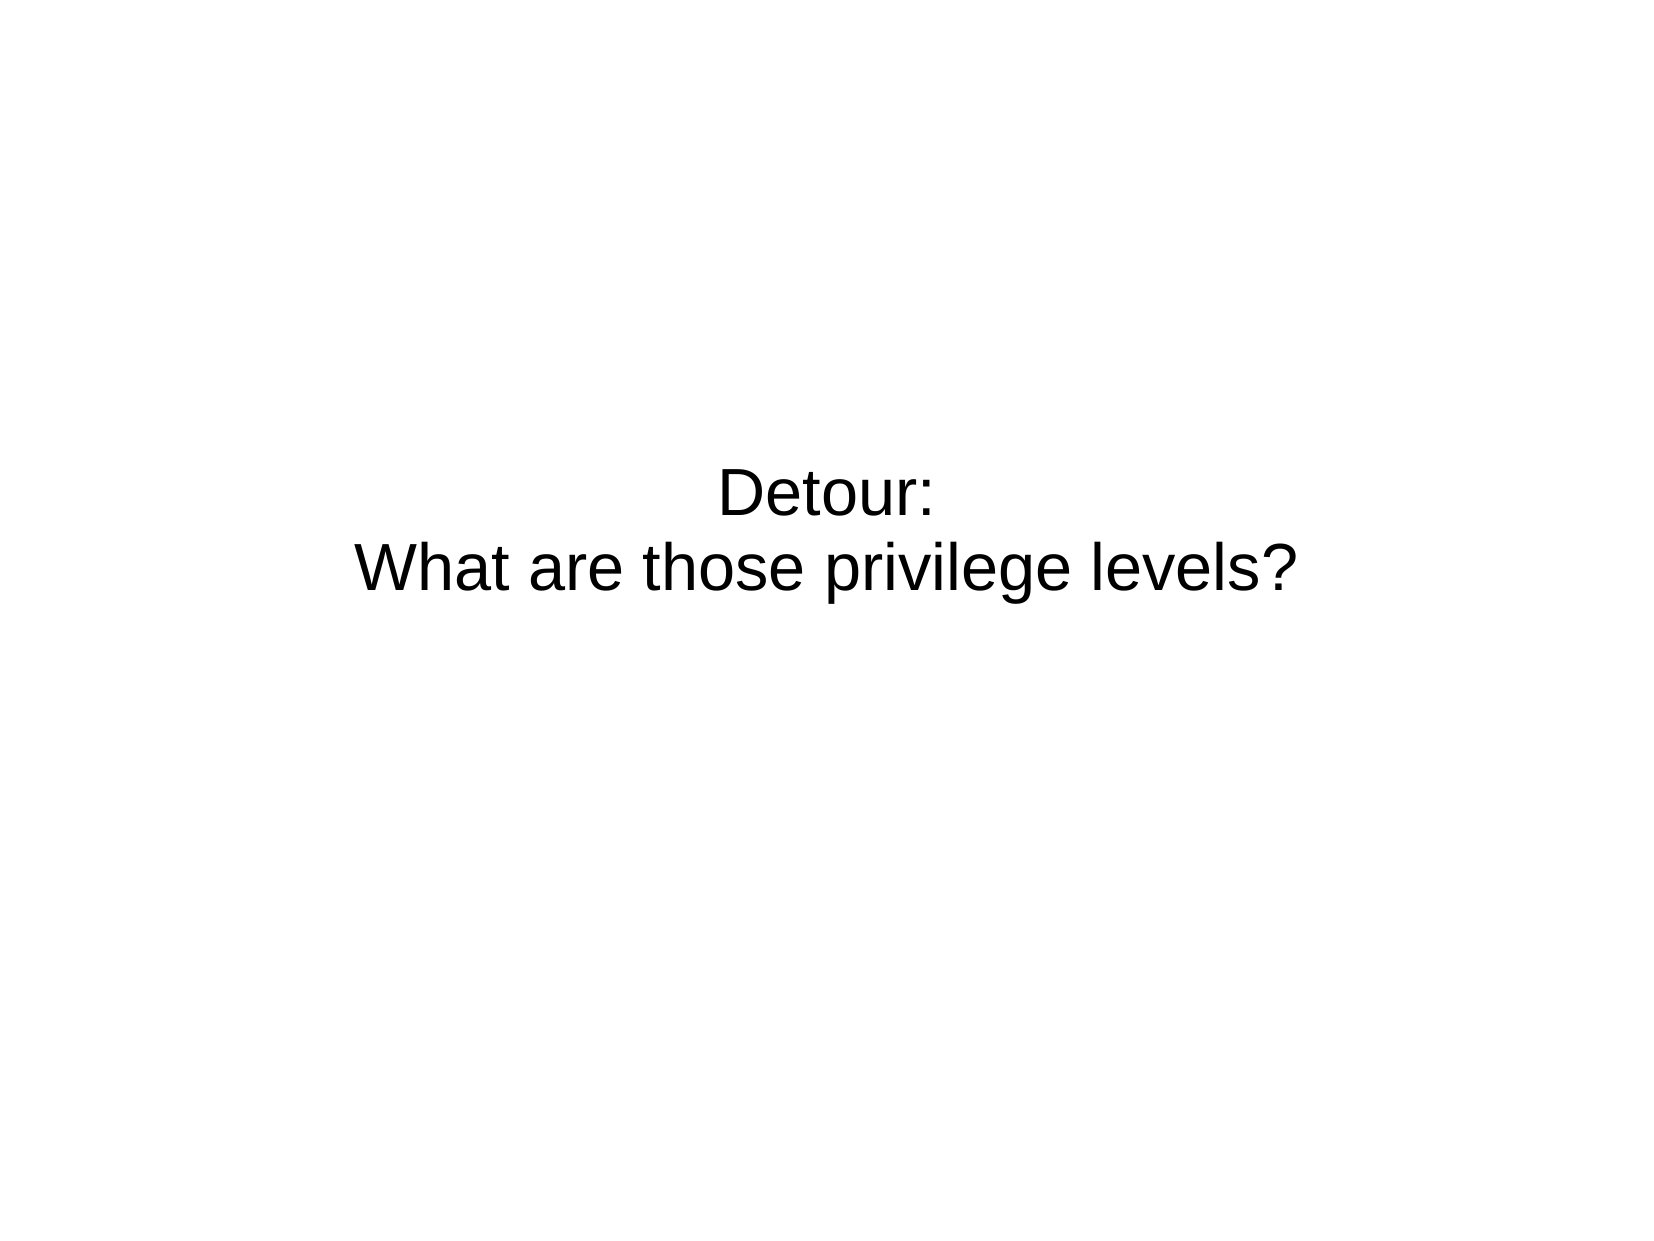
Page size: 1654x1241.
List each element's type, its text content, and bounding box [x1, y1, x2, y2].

subtitle Detour: What are those privilege levels? [82, 49, 1571, 1010]
